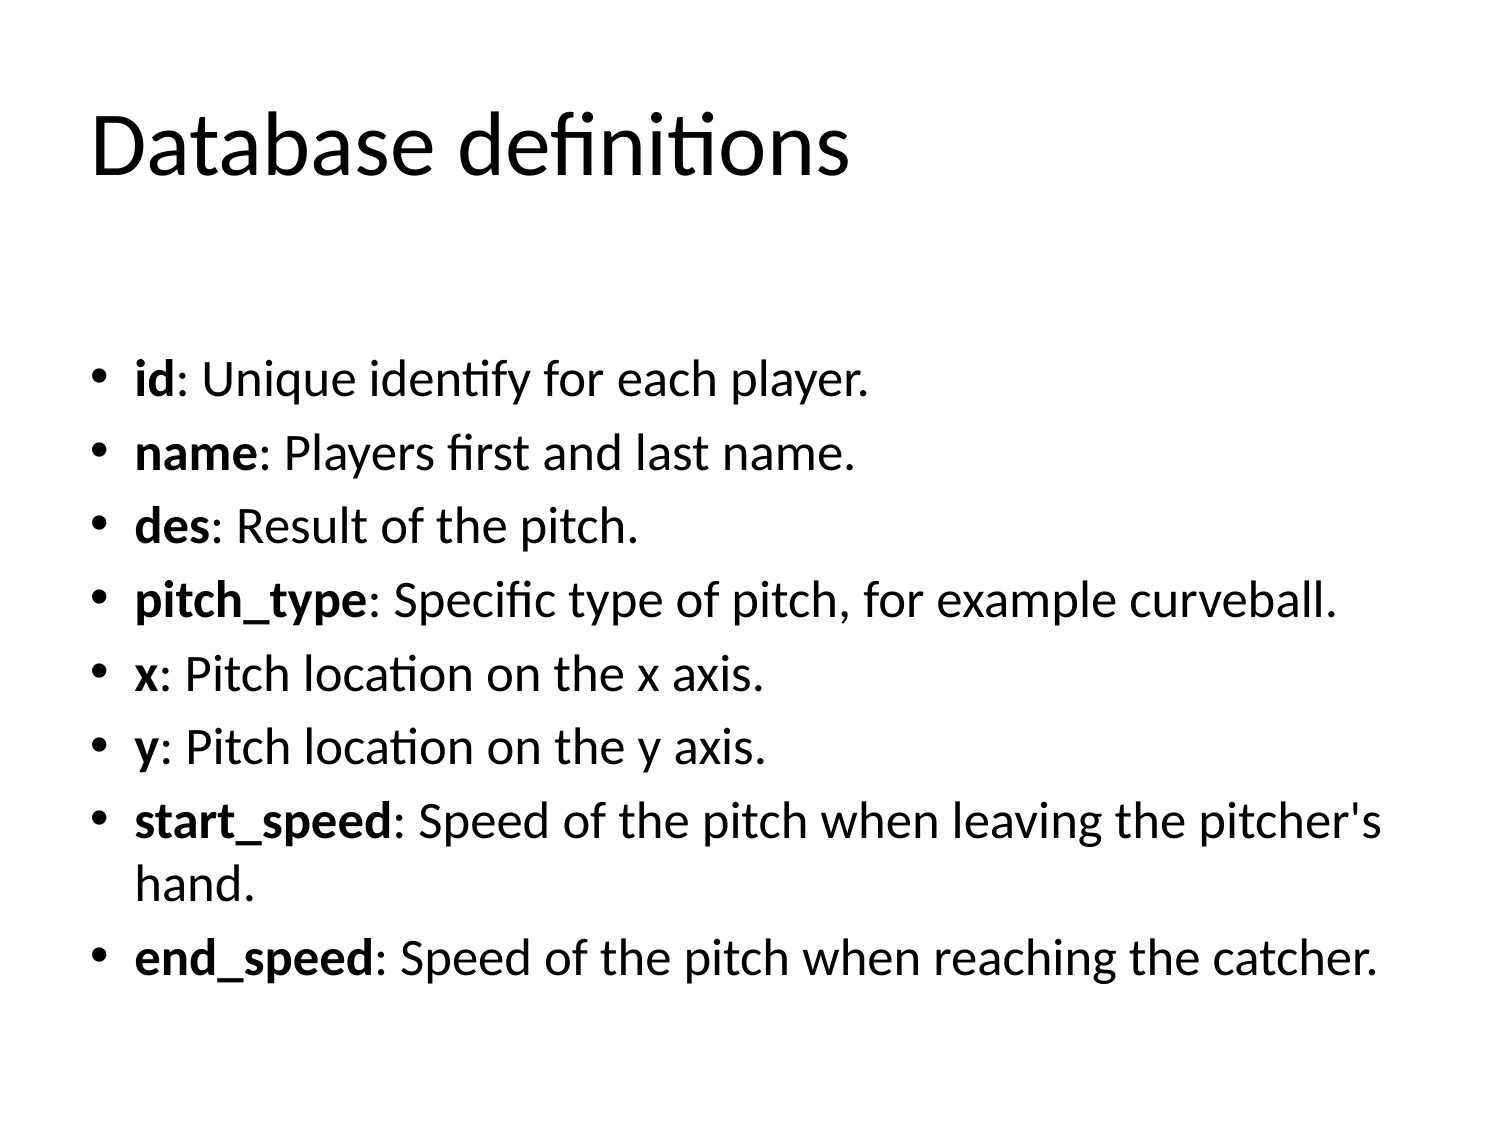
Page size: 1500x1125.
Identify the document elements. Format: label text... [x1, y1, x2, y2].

list id: Unique identify for each player. name: Players first and last name. des: Result of the pitch. pitch_type: Specific type of pitch, for example curveball. x: Pitch location on the x axis. y: Pitch location on the y axis. start_speed: Speed of the pitch when leaving the pitcher's hand. end_speed: Speed of the pitch when reaching the catcher. [75, 262, 1425, 1005]
title Database definitions [75, 45, 1425, 233]
